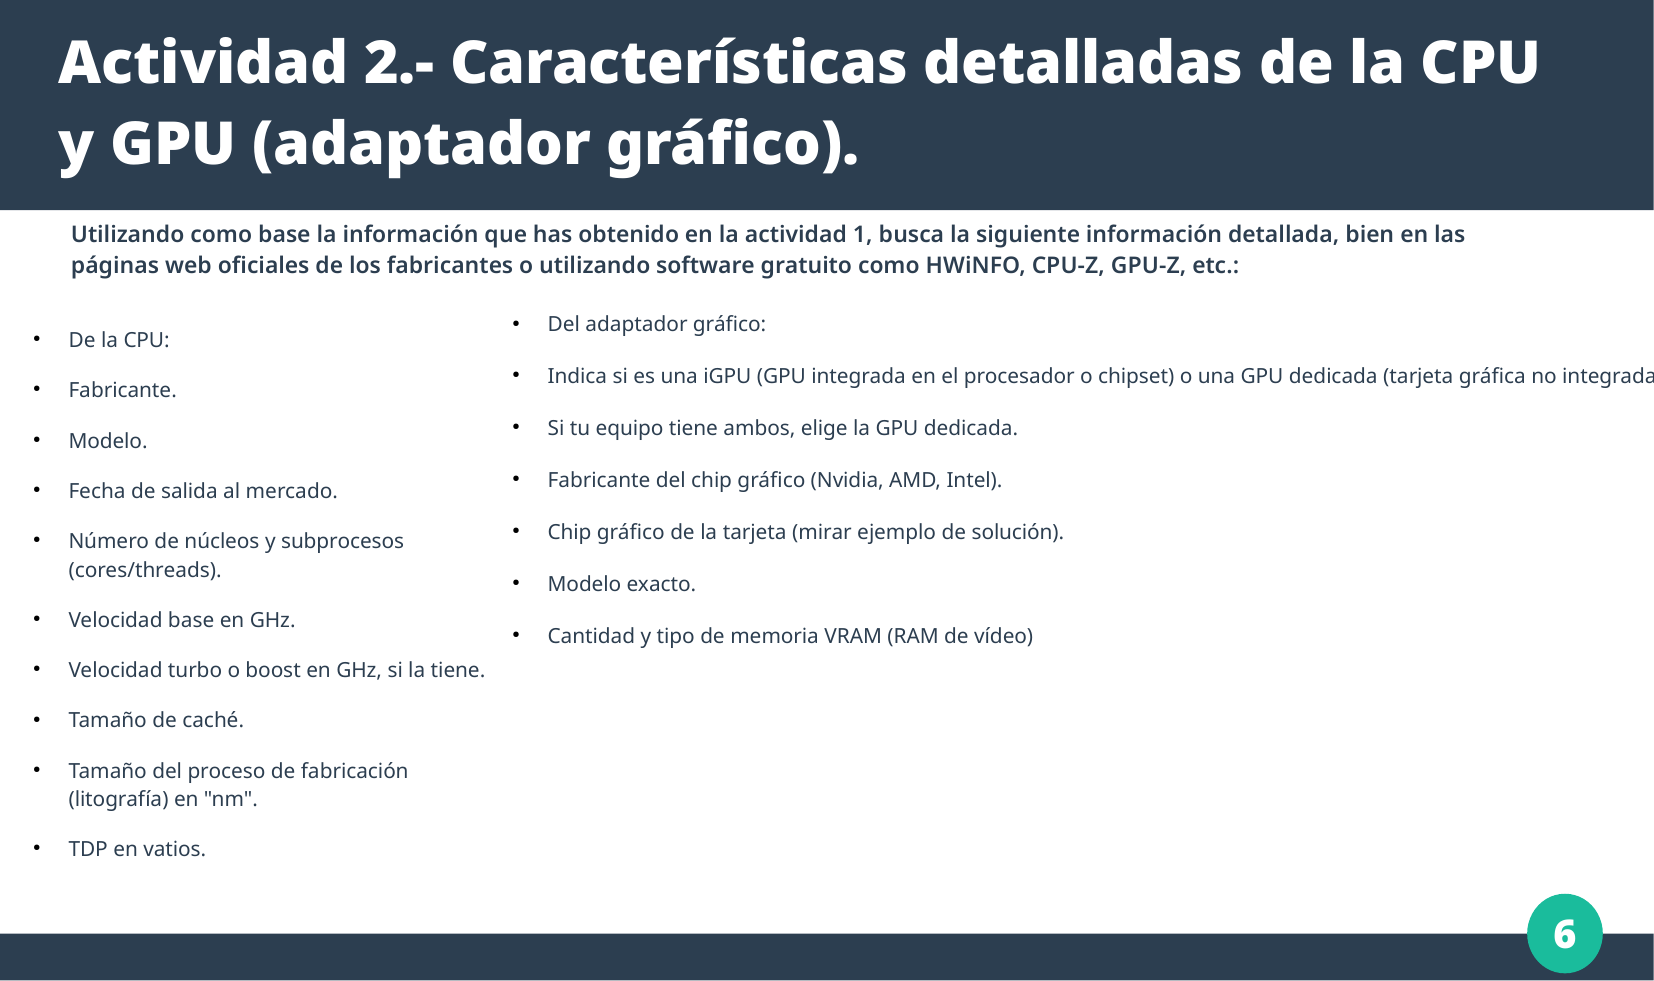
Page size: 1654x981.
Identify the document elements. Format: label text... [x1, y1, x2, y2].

text_box Del adaptador gráfico: Indica si es una iGPU (GPU integrada en el procesador o chipset) o una GPU dedicada (tarjeta gráfica no integrada). Si tu equipo tiene ambos, elige la GPU dedicada. Fabricante del chip gráfico (Nvidia, AMD, Intel). Chip gráfico de la tarjeta (mirar ejemplo de solución). Modelo exacto. Cantidad y tipo de memoria VRAM (RAM de vídeo) [497, 311, 1654, 648]
title Actividad 2.- Características detalladas de la CPU y GPU (adaptador gráfico). [59, 38, 1595, 164]
list Utilizando como base la información que has obtenido en la actividad 1, busca la siguiente información detallada, bien en las páginas web oficiales de los fabricantes o utilizando software gratuito como HWiNFO, CPU-Z, GPU-Z, etc.: [0, 217, 1536, 343]
text_box De la CPU: Fabricante. Modelo. Fecha de salida al mercado. Número de núcleos y subprocesos (cores/threads). Velocidad base en GHz. Velocidad turbo o boost en GHz, si la tiene. Tamaño de caché. Tamaño del proceso de fabricación (litografía) en "nm". TDP en vatios. [18, 335, 502, 903]
